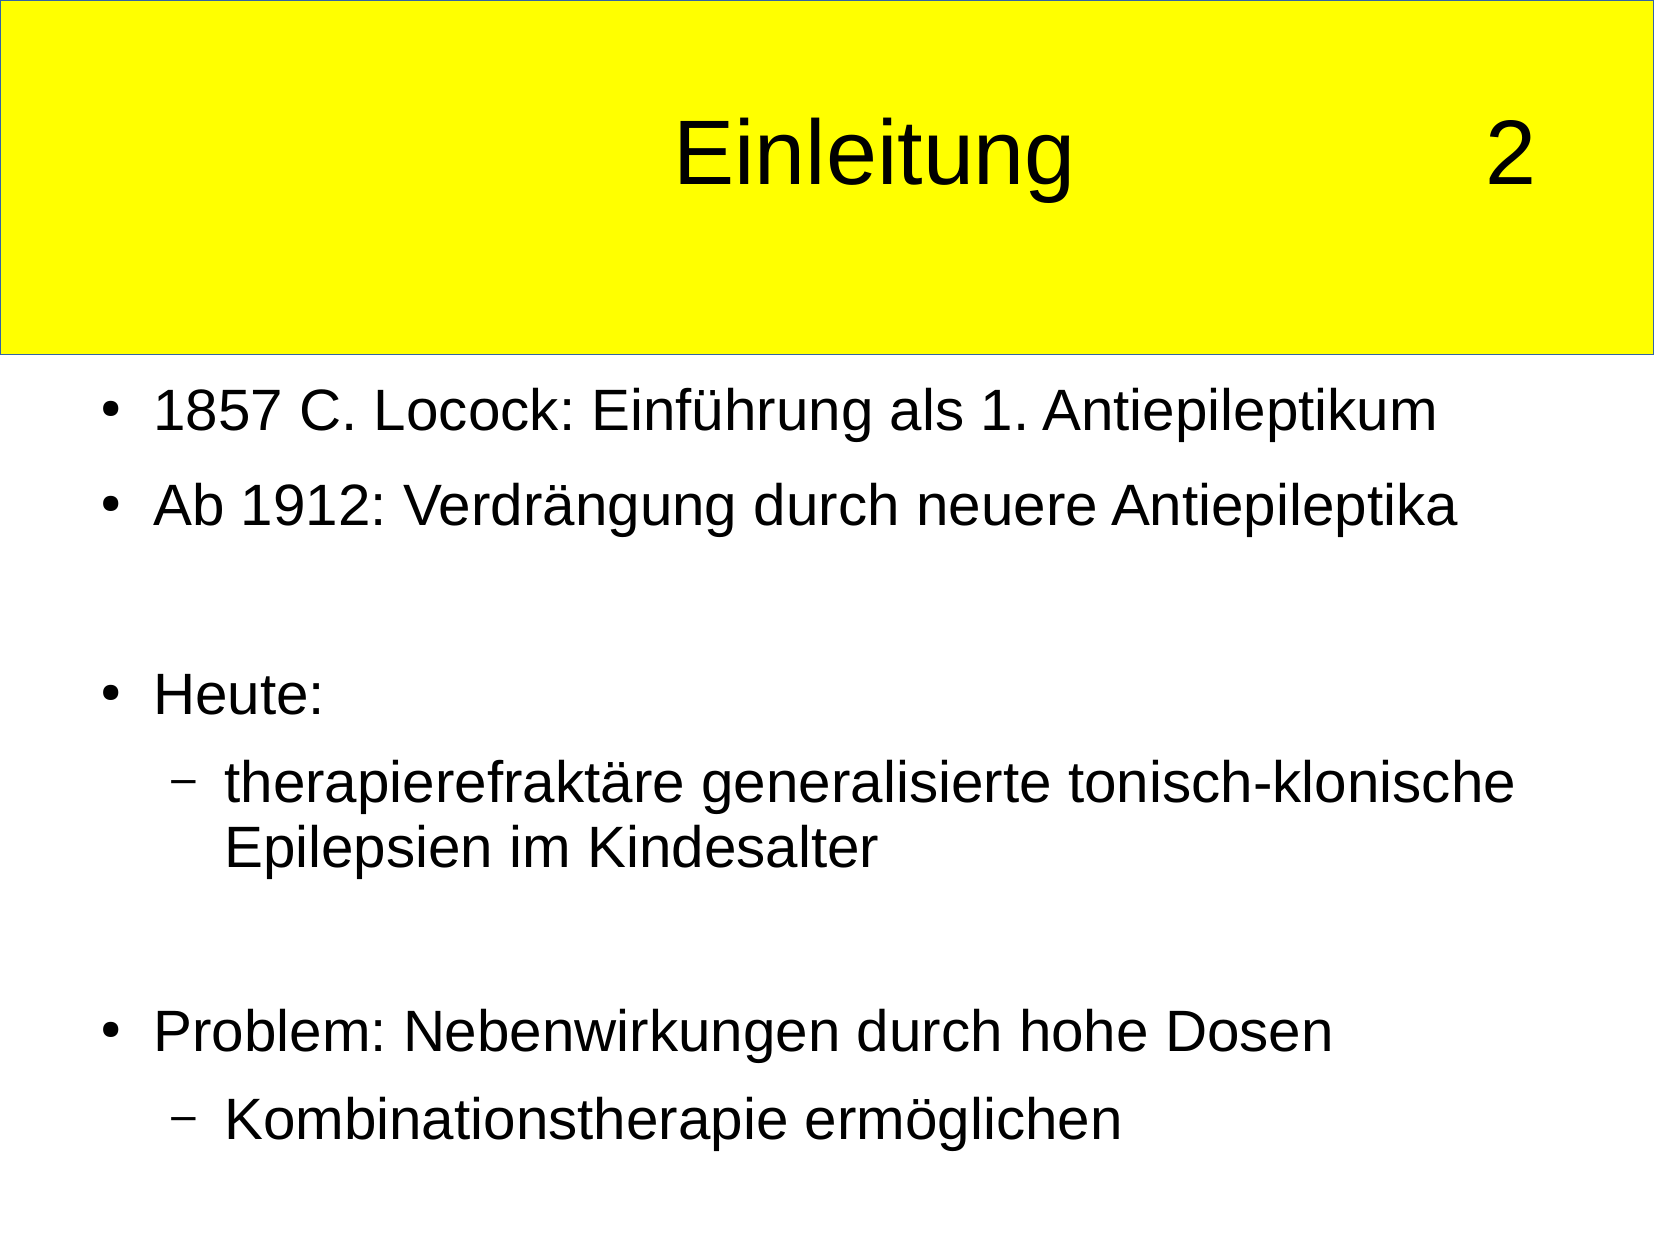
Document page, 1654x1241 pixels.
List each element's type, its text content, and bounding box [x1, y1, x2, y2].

text_box [0, 0, 1654, 355]
list 1857 C. Locock: Einführung als 1. Antiepileptikum Ab 1912: Verdrängung durch neuere Antiepileptika Heute: therapierefraktäre generalisierte tonisch-klonische Epilepsien im Kindesalter Problem: Nebenwirkungen durch hohe Dosen Kombinationstherapie ermöglichen [82, 377, 1571, 1098]
title Einleitung <Foliennummer> [82, 49, 1571, 257]
